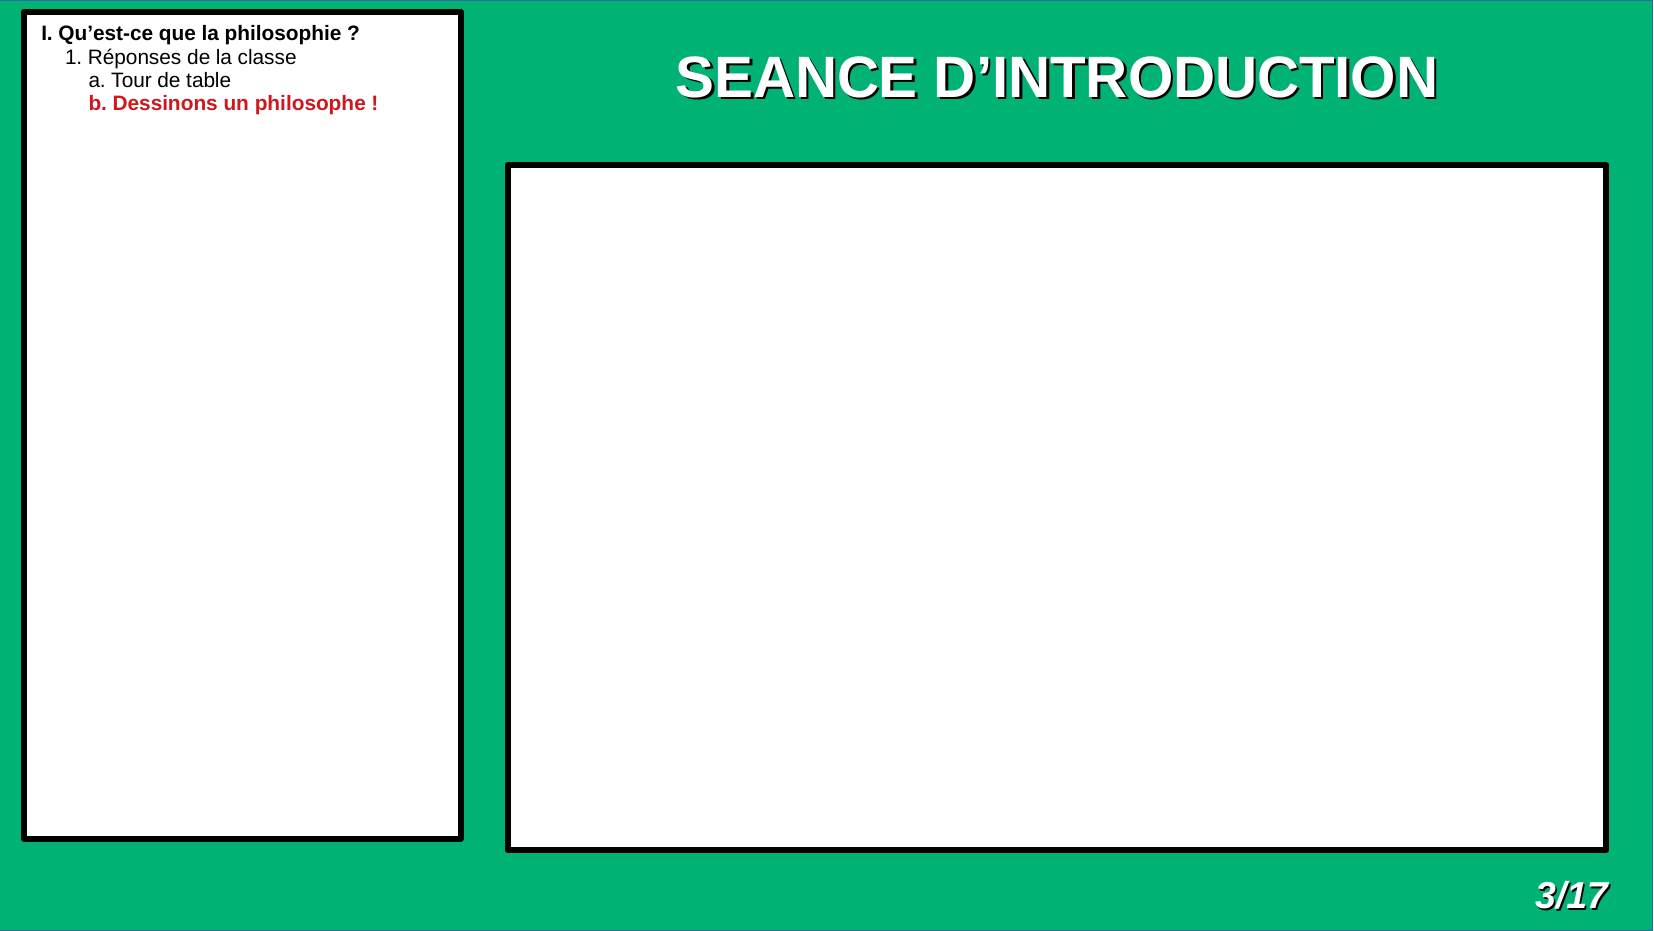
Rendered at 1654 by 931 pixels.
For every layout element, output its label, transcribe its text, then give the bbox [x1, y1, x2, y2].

text_box <numéro>/17 [1464, 867, 1623, 931]
text_box SEANCE D’INTRODUCTION [507, 0, 1607, 154]
text_box I. Qu’est-ce que la philosophie ? 1. Réponses de la classe a. Tour de table b. Dessinons un philosophe ! [23, 11, 461, 839]
text_box [0, 0, 1653, 931]
